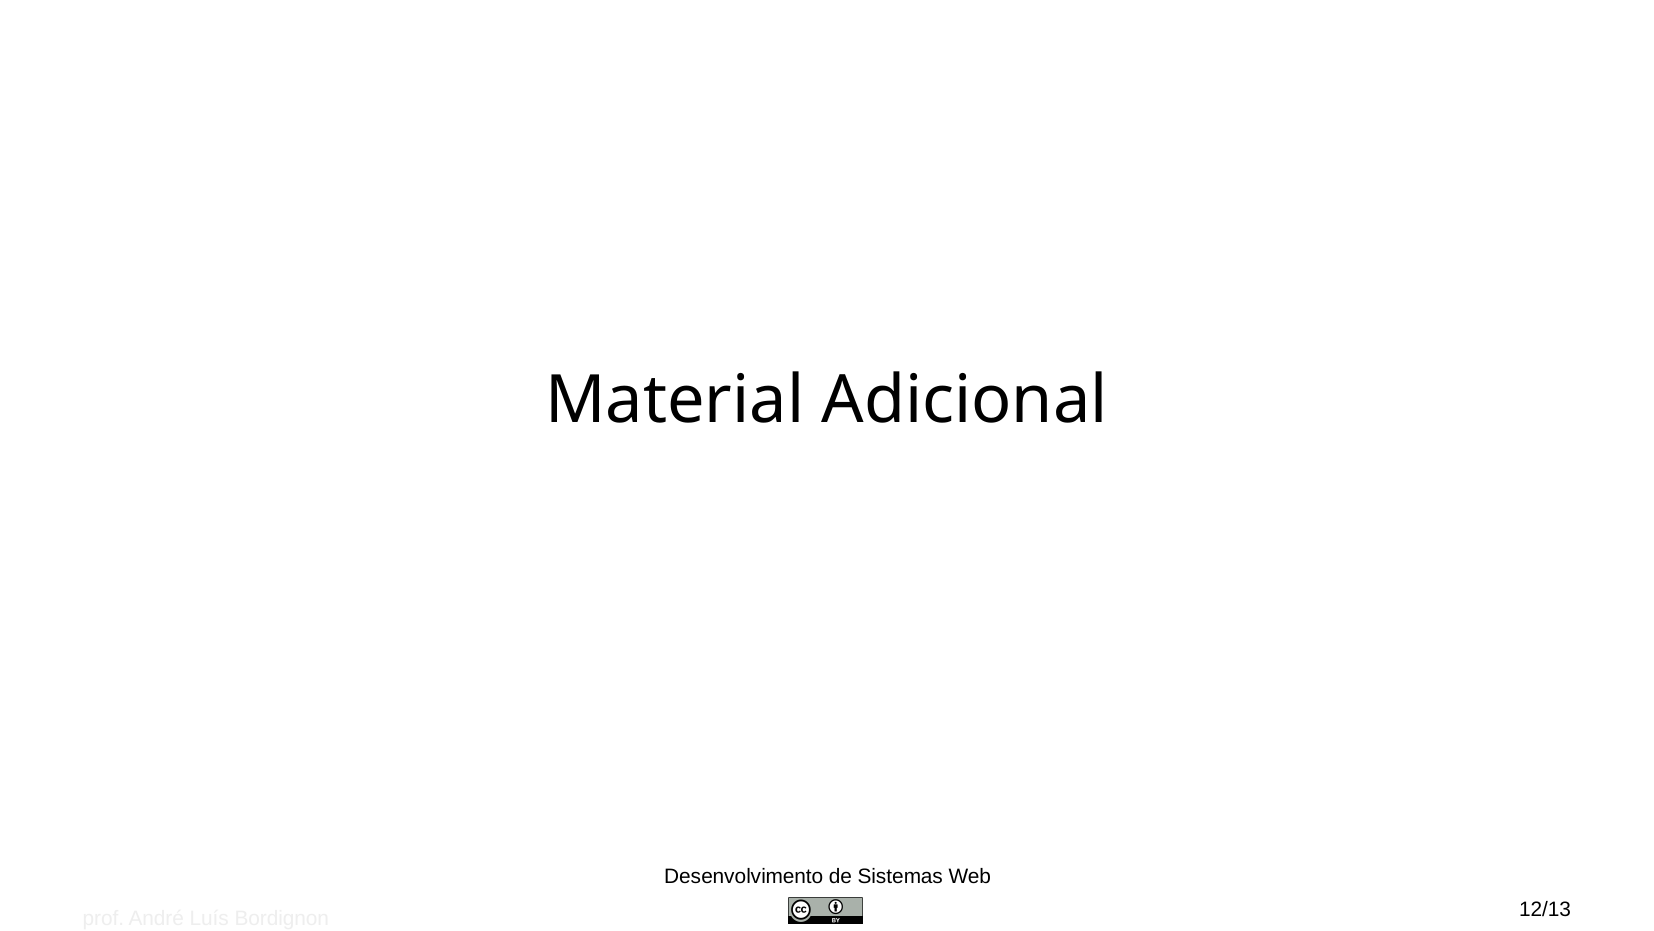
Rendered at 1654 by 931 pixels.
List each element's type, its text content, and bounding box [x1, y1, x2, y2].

subtitle Material Adicional [82, 37, 1571, 758]
picture [788, 897, 863, 924]
